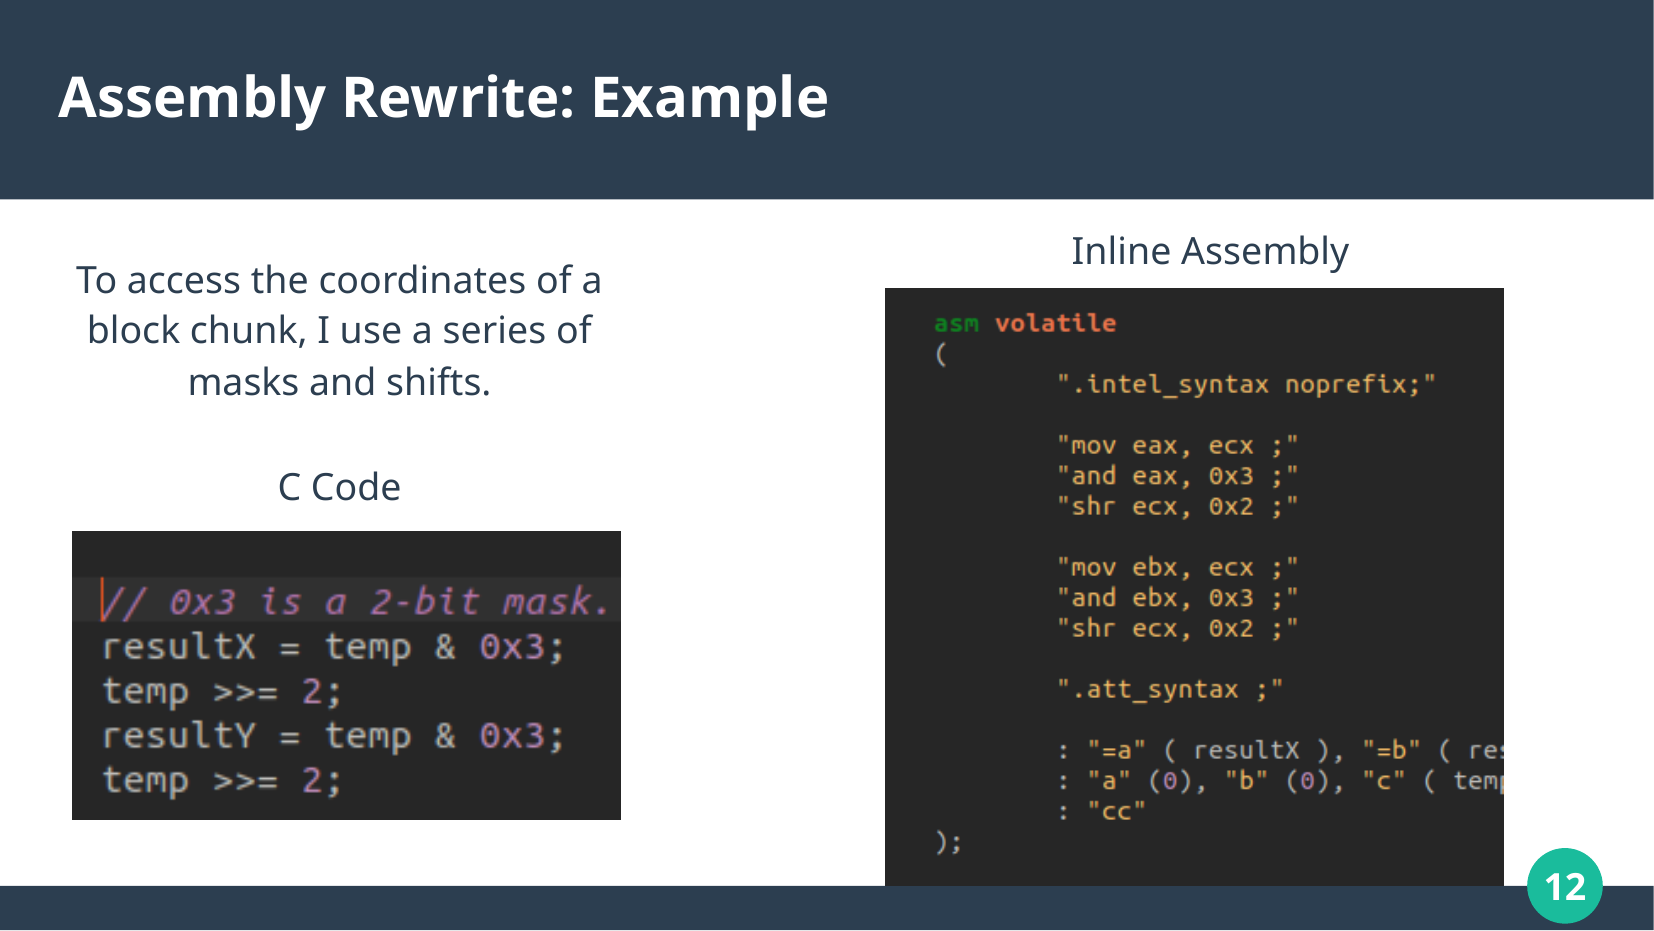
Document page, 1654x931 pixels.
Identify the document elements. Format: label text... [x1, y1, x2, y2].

picture [72, 601, 621, 820]
text_box C Code [236, 413, 443, 559]
picture [885, 288, 1504, 886]
text_box To access the coordinates of a block chunk, I use a series of masks and shifts. [29, 59, 650, 601]
text_box Inline Assembly [1033, 177, 1388, 323]
title Assembly Rewrite: Example [59, 37, 1595, 155]
